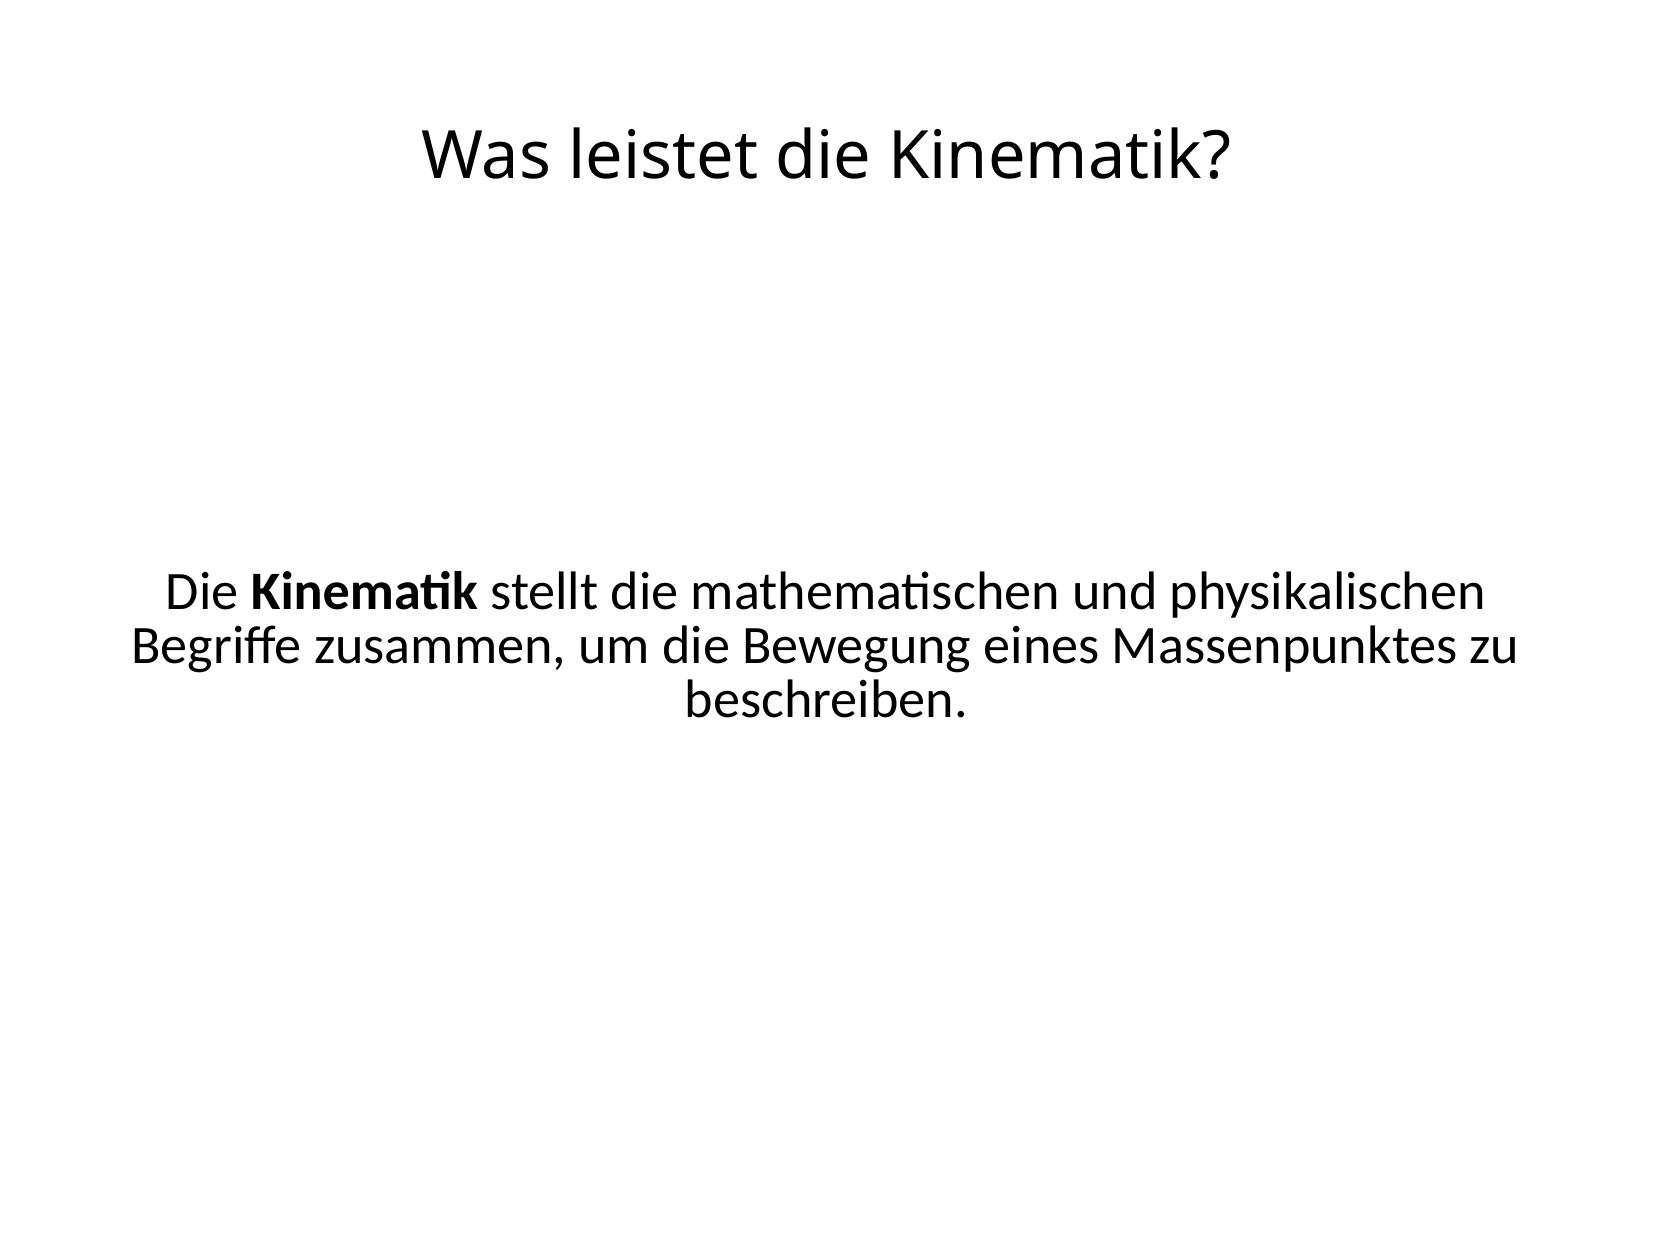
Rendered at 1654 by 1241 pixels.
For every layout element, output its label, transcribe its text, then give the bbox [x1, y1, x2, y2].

title Was leistet die Kinematik? [82, 49, 1571, 257]
subtitle Die Kinematik stellt die mathematischen und physikalischen Begriffe zusammen, um die Bewegung eines Massenpunktes zu beschreiben. [82, 290, 1571, 1010]
